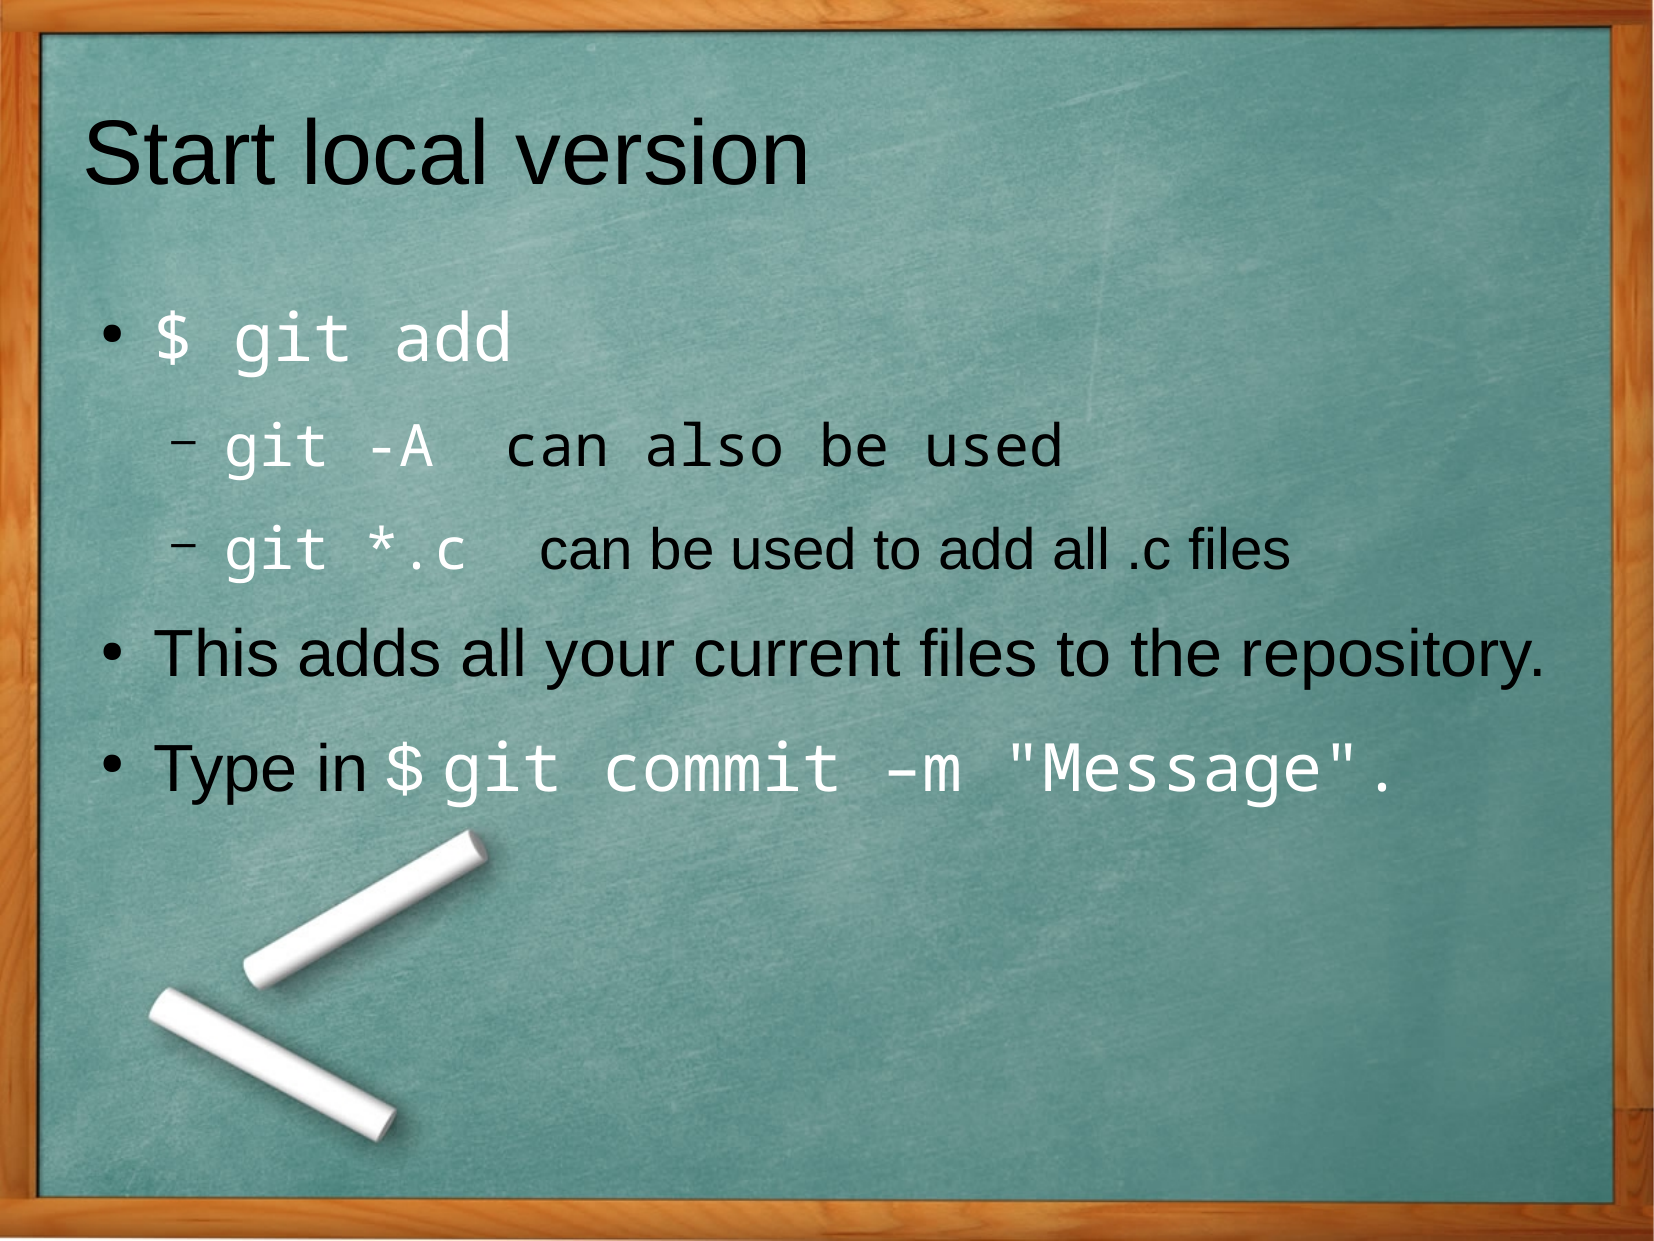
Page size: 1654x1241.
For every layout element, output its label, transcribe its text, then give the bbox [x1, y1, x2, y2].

picture [0, 0, 1654, 1241]
title Start local version [82, 49, 1571, 257]
list $ git add git -A can also be used git *.c can be used to add all .c files This adds all your current files to the repository. Type in $ git commit –m "Message". [82, 290, 1571, 1010]
